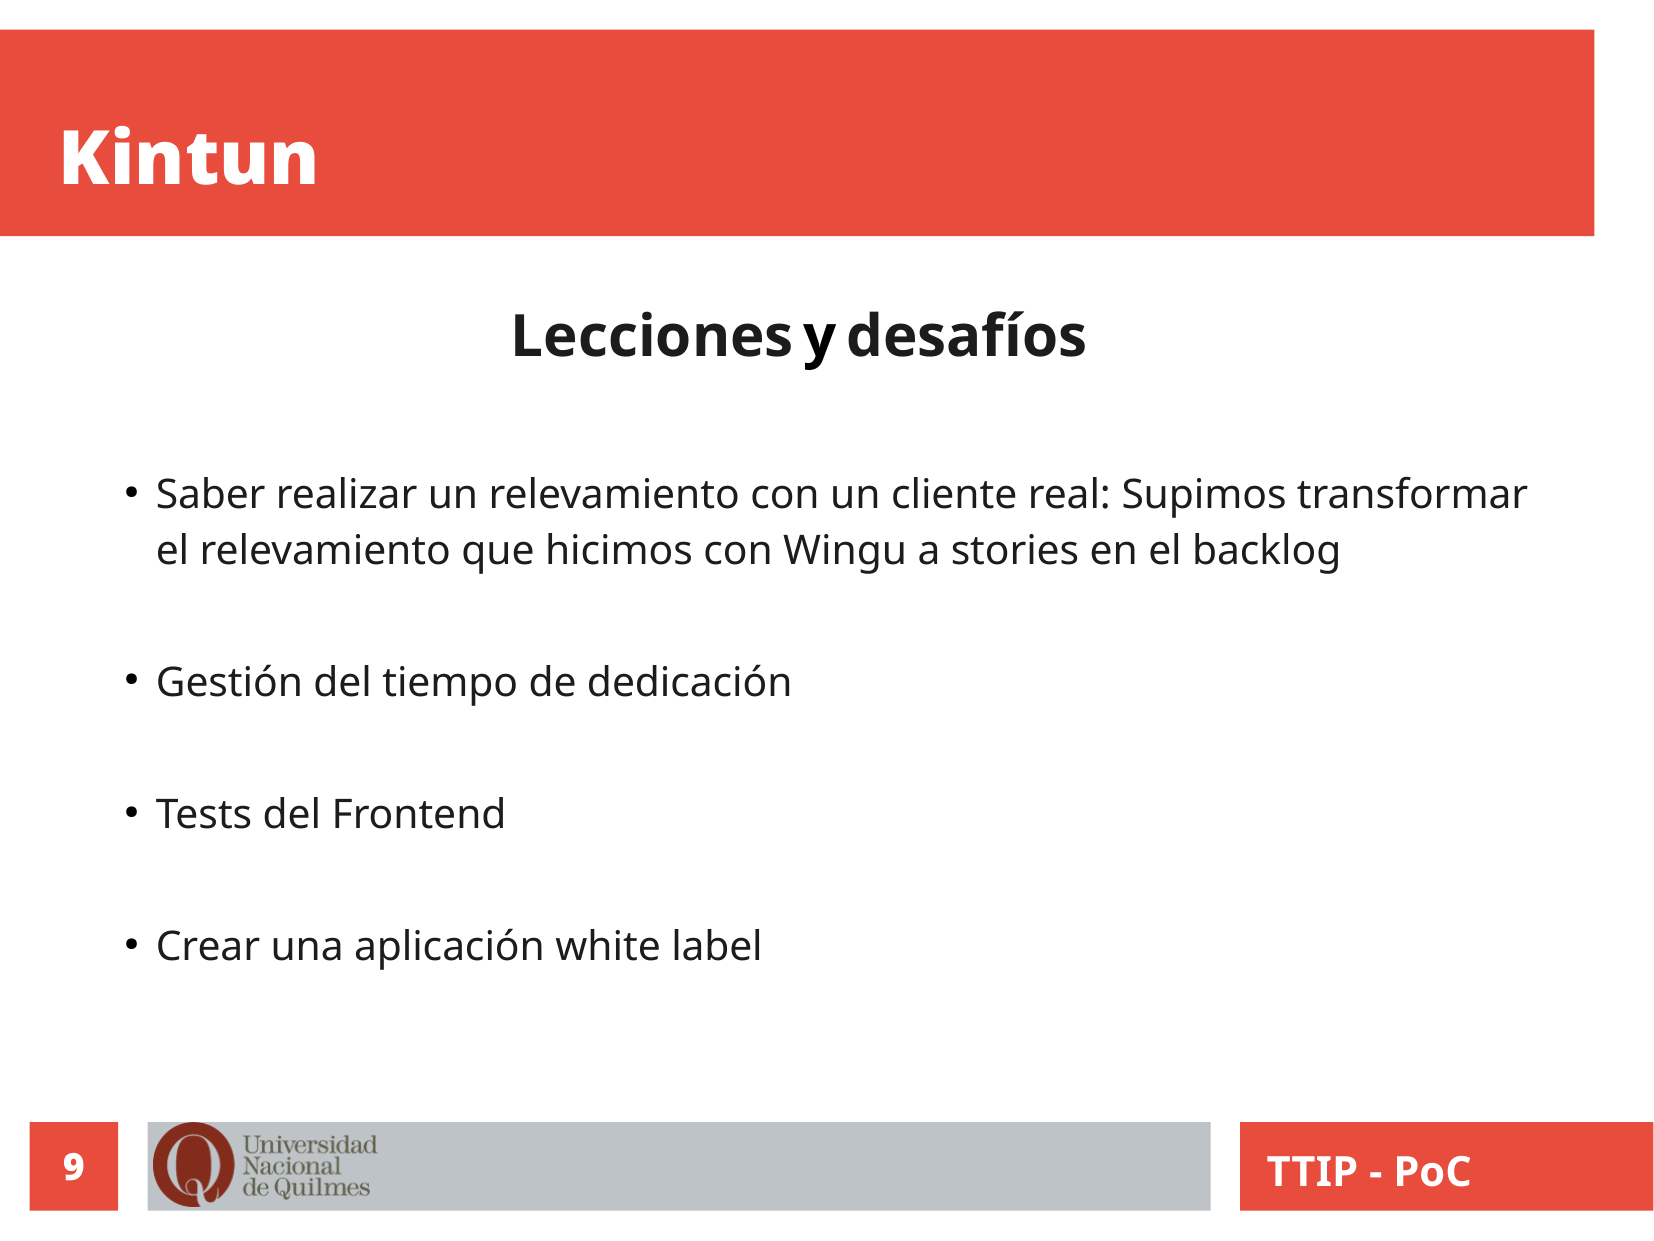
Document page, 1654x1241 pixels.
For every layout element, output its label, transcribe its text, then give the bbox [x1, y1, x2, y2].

title Kintun [59, 59, 1595, 207]
text_box Lecciones y desafíos [496, 286, 1583, 373]
list Saber realizar un relevamiento con un cliente real: Supimos transformar el relevamiento que hicimos con Wingu a stories en el backlog Gestión del tiempo de dedicación Tests del Frontend Crear una aplicación white label [124, 465, 1530, 1028]
picture [153, 1122, 378, 1207]
text_box TTIP - PoC [1251, 1133, 1548, 1200]
